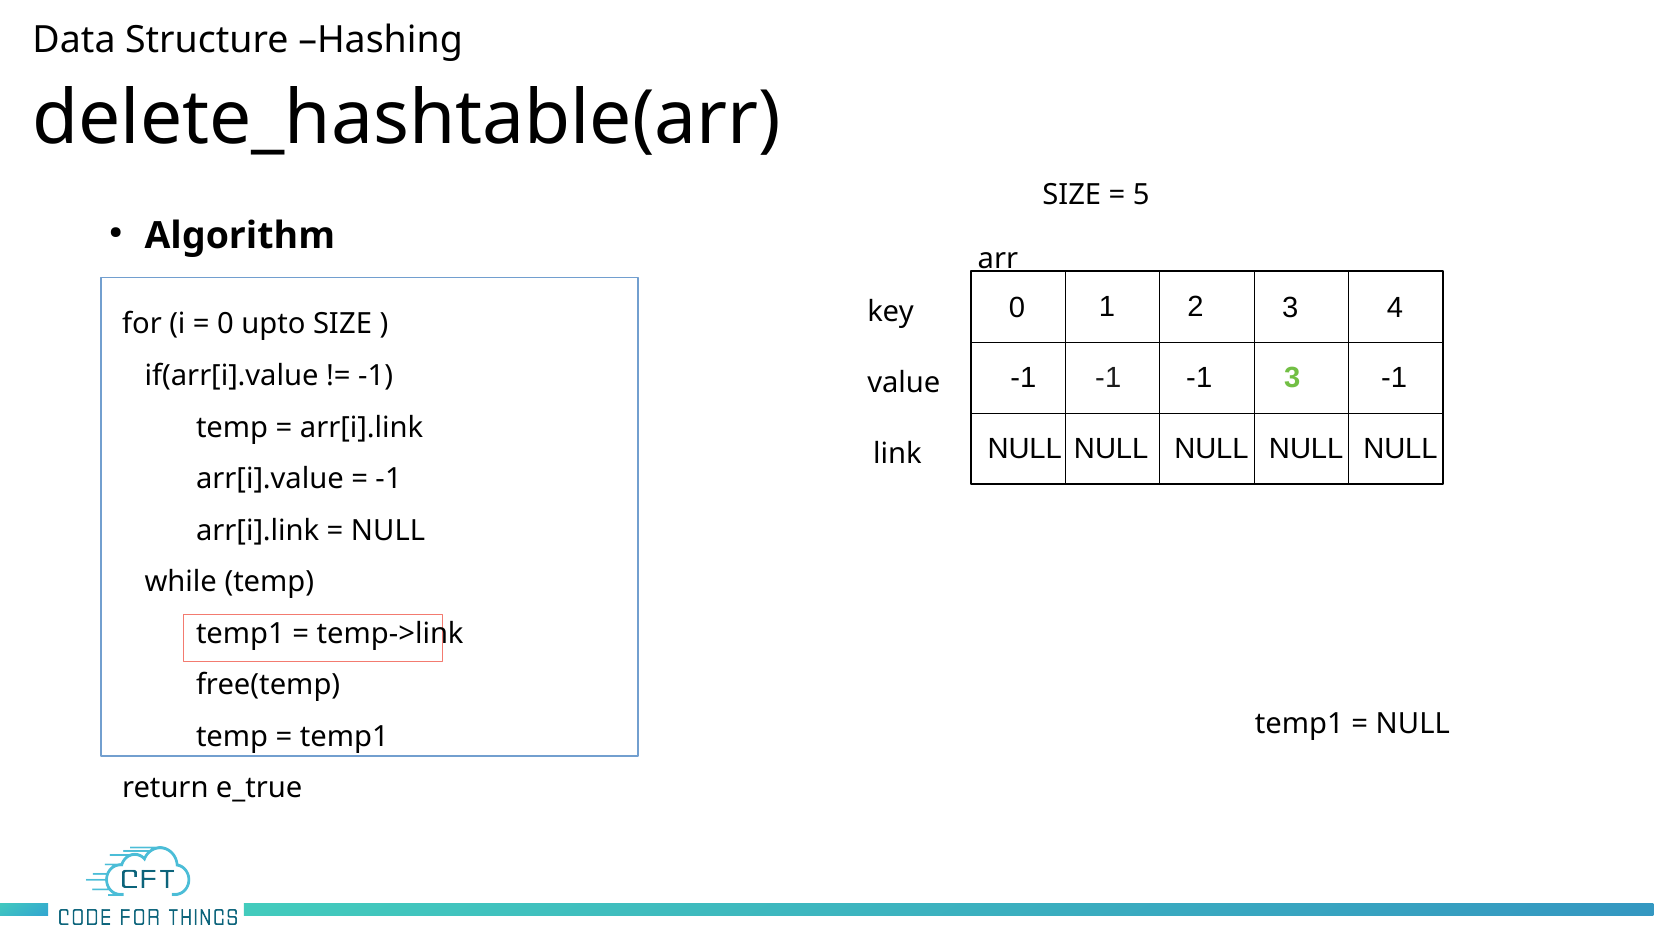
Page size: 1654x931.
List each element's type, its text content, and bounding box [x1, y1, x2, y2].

text_box [1018, 414, 1065, 424]
text_box [1255, 414, 1348, 424]
text_box [1160, 343, 1254, 413]
text_box [1066, 343, 1159, 413]
text_box NULL [1254, 424, 1348, 473]
text_box link [858, 424, 1004, 474]
text_box 3 [1269, 353, 1325, 402]
text_box [1160, 271, 1254, 342]
text_box [1349, 473, 1444, 484]
text_box Algorithm [94, 200, 886, 269]
text_box [1349, 414, 1444, 424]
text_box [1255, 271, 1348, 342]
text_box [100, 277, 638, 756]
text_box [1255, 473, 1348, 484]
text_box -1 [995, 353, 1052, 402]
text_box [1160, 473, 1254, 484]
text_box -1 [1171, 353, 1228, 402]
text_box for (i = 0 upto SIZE ) if(arr[i].value != -1) temp = arr[i].link arr[i].value = -1 arr[i].link = NULL while (temp) temp1 = temp->link free(temp) temp = temp1 return e_true [107, 295, 851, 886]
text_box 4 [1372, 283, 1419, 331]
text_box [1066, 271, 1159, 342]
text_box [1018, 343, 1065, 413]
title Data Structure –Hashing delete_hashtable(arr) [32, 12, 1630, 166]
text_box [1160, 414, 1254, 424]
text_box [1066, 473, 1159, 484]
text_box 3 [1267, 283, 1314, 331]
text_box NULL [1059, 424, 1164, 473]
text_box arr [963, 230, 1141, 280]
text_box [970, 280, 1065, 342]
text_box 1 [1084, 282, 1131, 331]
text_box value [852, 353, 1018, 437]
text_box [1255, 343, 1348, 413]
text_box temp1 = NULL [1240, 695, 1489, 745]
text_box NULL [972, 424, 1059, 473]
text_box key [852, 283, 1018, 353]
text_box [1349, 271, 1444, 342]
text_box 2 [1172, 282, 1219, 331]
text_box SIZE = 5 [1027, 166, 1205, 216]
text_box [1349, 343, 1444, 413]
text_box 0 [994, 283, 1041, 332]
text_box NULL [1348, 424, 1453, 473]
text_box [970, 473, 1065, 484]
text_box -1 [1366, 353, 1422, 402]
text_box [1066, 414, 1159, 424]
text_box -1 [1080, 353, 1136, 402]
picture [59, 846, 237, 925]
text_box NULL [1164, 424, 1254, 473]
